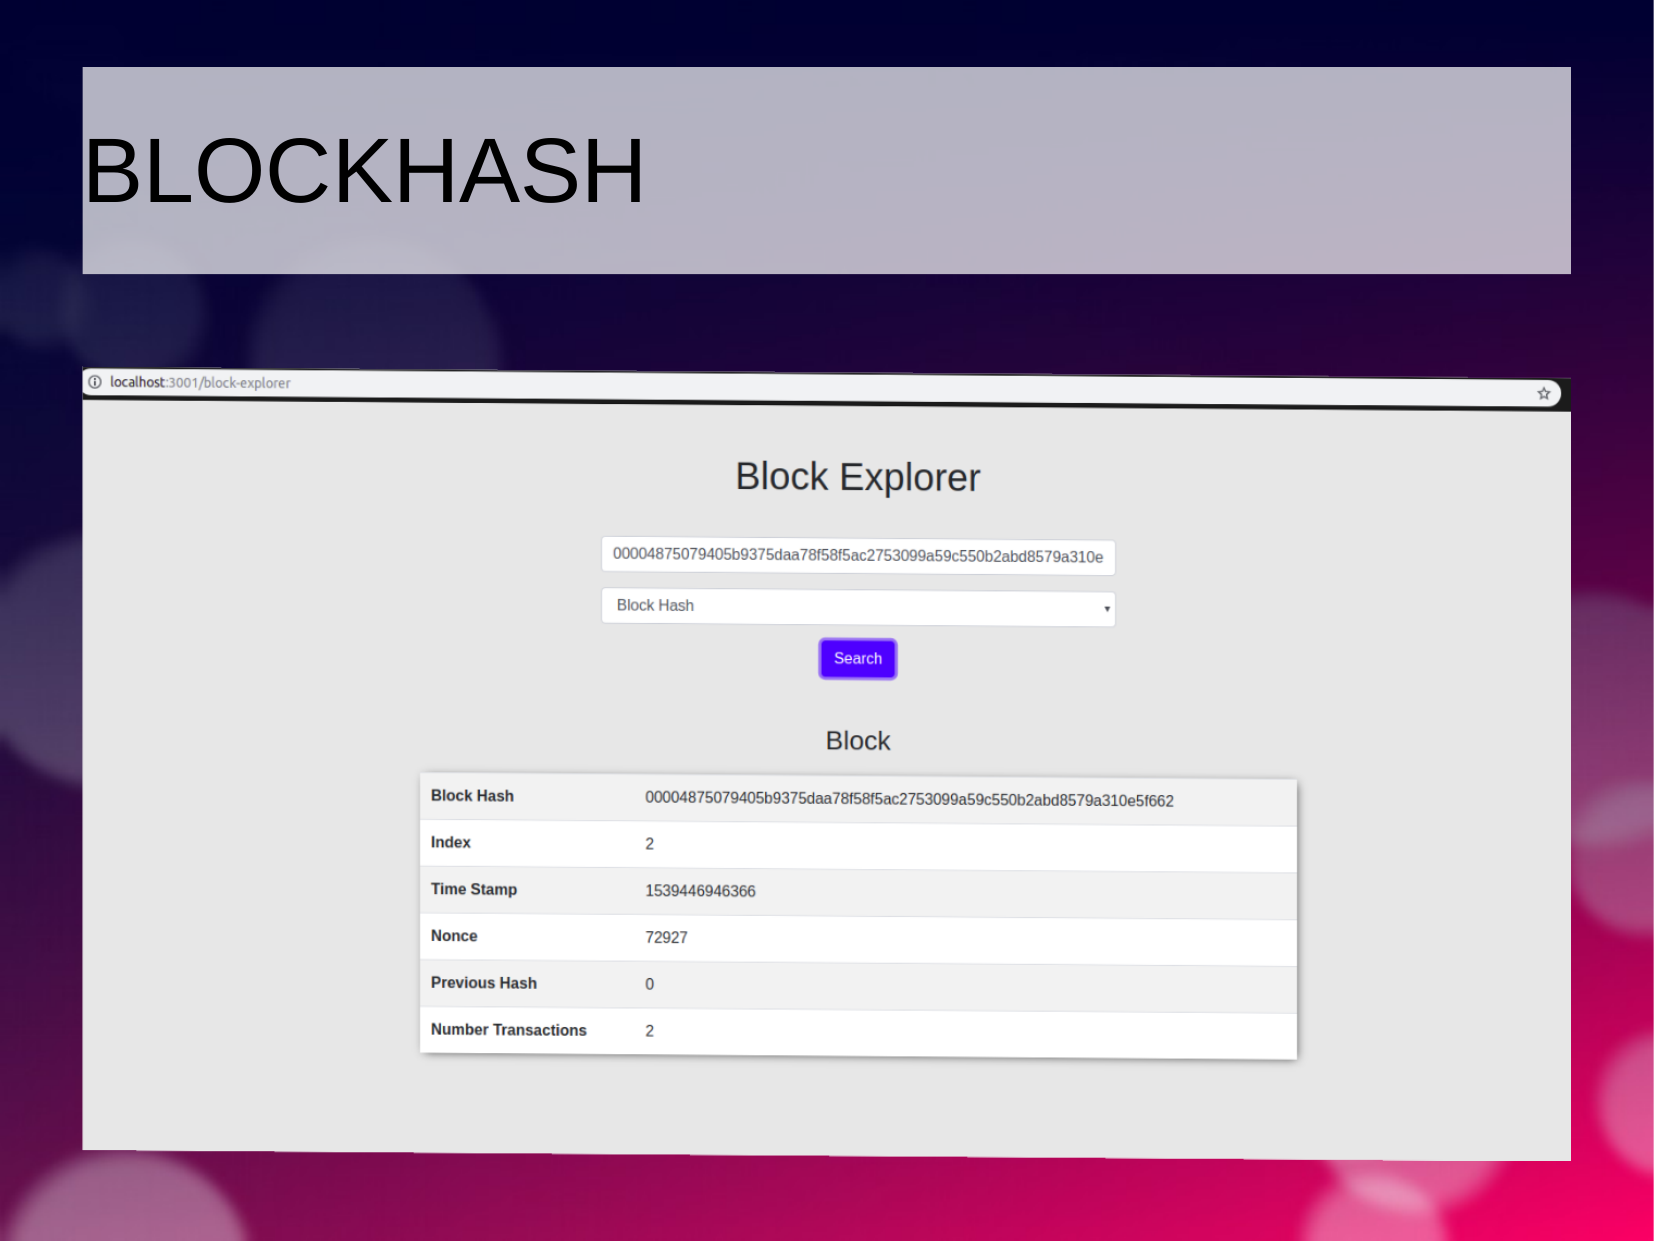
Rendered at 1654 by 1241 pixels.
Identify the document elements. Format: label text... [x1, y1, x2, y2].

title BLOCKHASH [82, 67, 1571, 275]
picture [0, 0, 1654, 1241]
